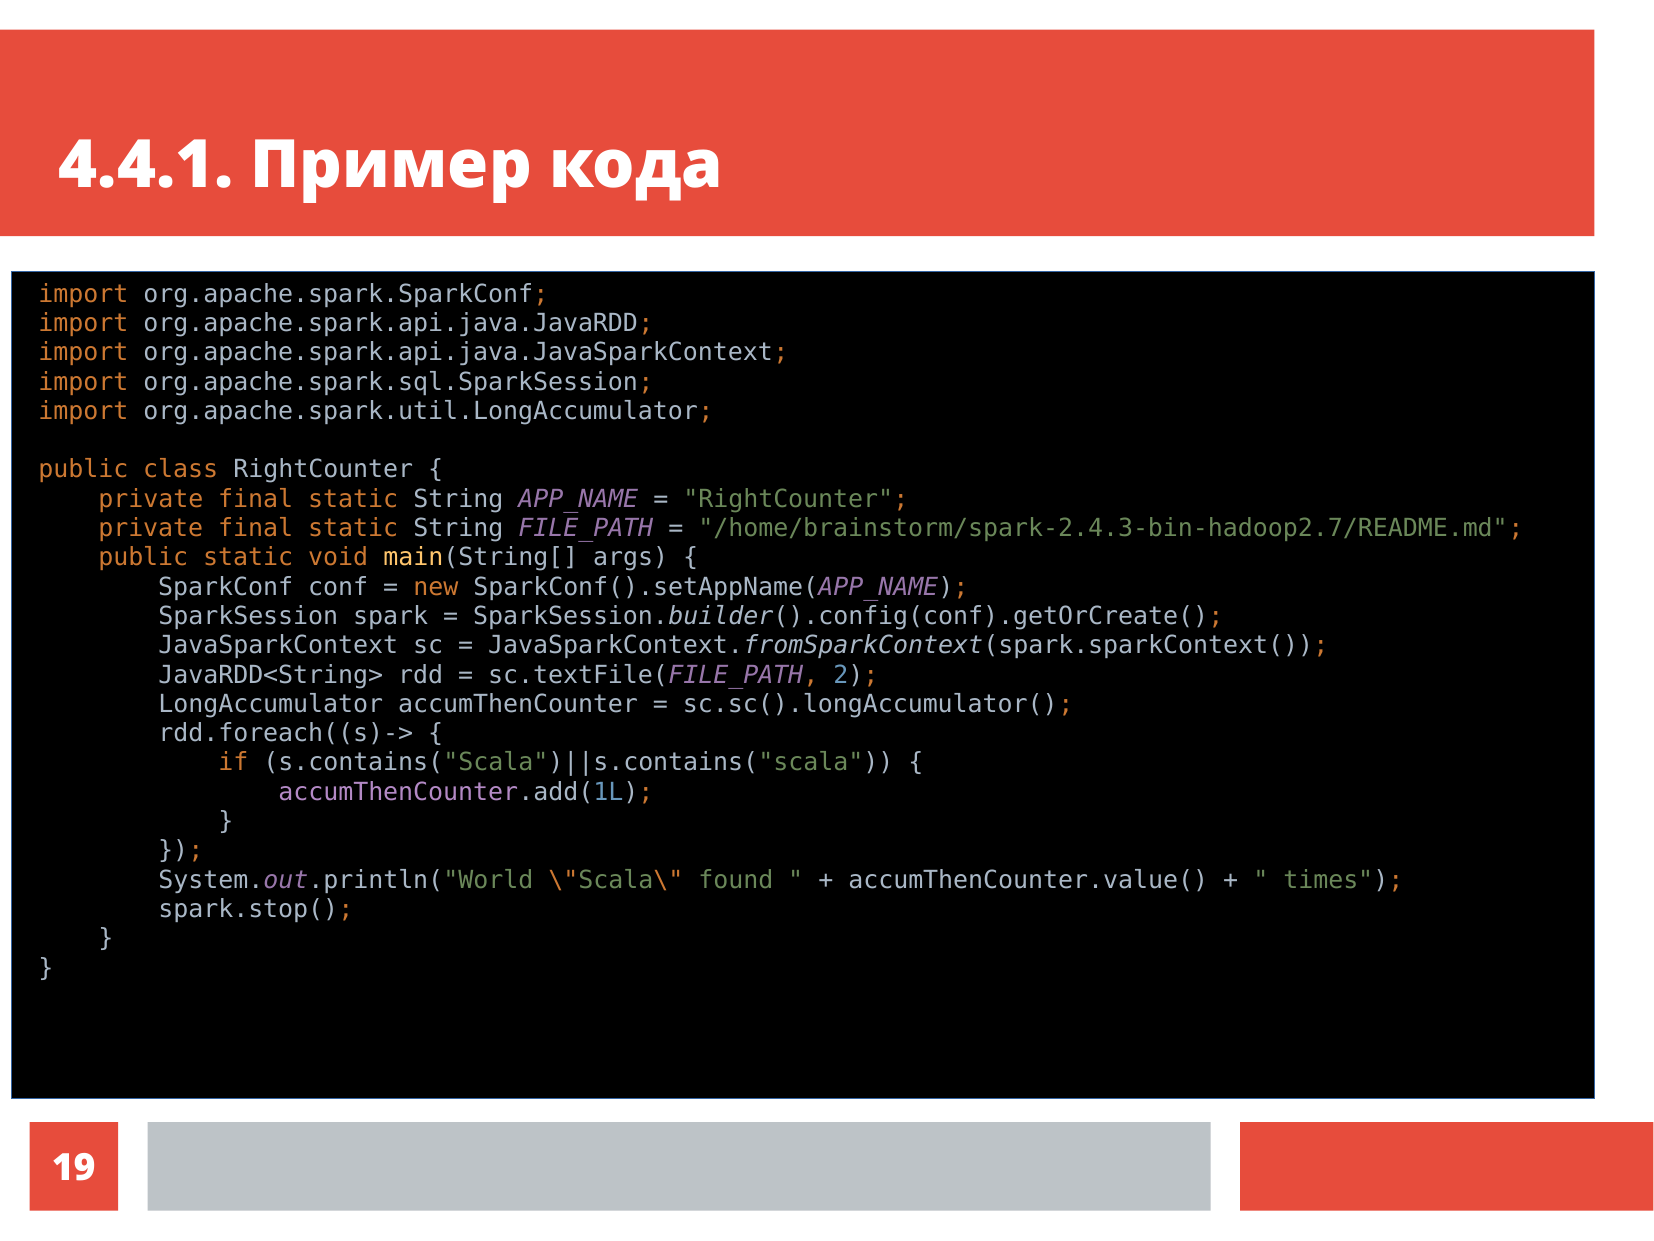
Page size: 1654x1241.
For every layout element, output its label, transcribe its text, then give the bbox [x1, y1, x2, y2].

title 4.4.1. Пример кода [59, 59, 1595, 207]
text_box import org.apache.spark.SparkConf; import org.apache.spark.api.java.JavaRDD; import org.apache.spark.api.java.JavaSparkContext; import org.apache.spark.sql.SparkSession; import org.apache.spark.util.LongAccumulator; public class RightCounter { private final static String APP_NAME = "RightCounter"; private final static String FILE_PATH = "/home/brainstorm/spark-2.4.3-bin-hadoop2.7/README.md"; public static void main(String[] args) { SparkConf conf = new SparkConf().setAppName(APP_NAME); SparkSession spark = SparkSession.builder().config(conf).getOrCreate(); JavaSparkContext sc = JavaSparkContext.fromSparkContext(spark.sparkContext()); JavaRDD<String> rdd = sc.textFile(FILE_PATH, 2); LongAccumulator accumThenCounter = sc.sc().longAccumulator(); rdd.foreach((s)-> { if (s.contains("Scala")||s.contains("scala")) { accumThenCounter.add(1L); } }); System.out.println("World \"Scala\" found " + accumThenCounter.value() + " times"); spark.stop(); } } [23, 271, 1583, 1078]
text_box [11, 271, 1595, 1099]
